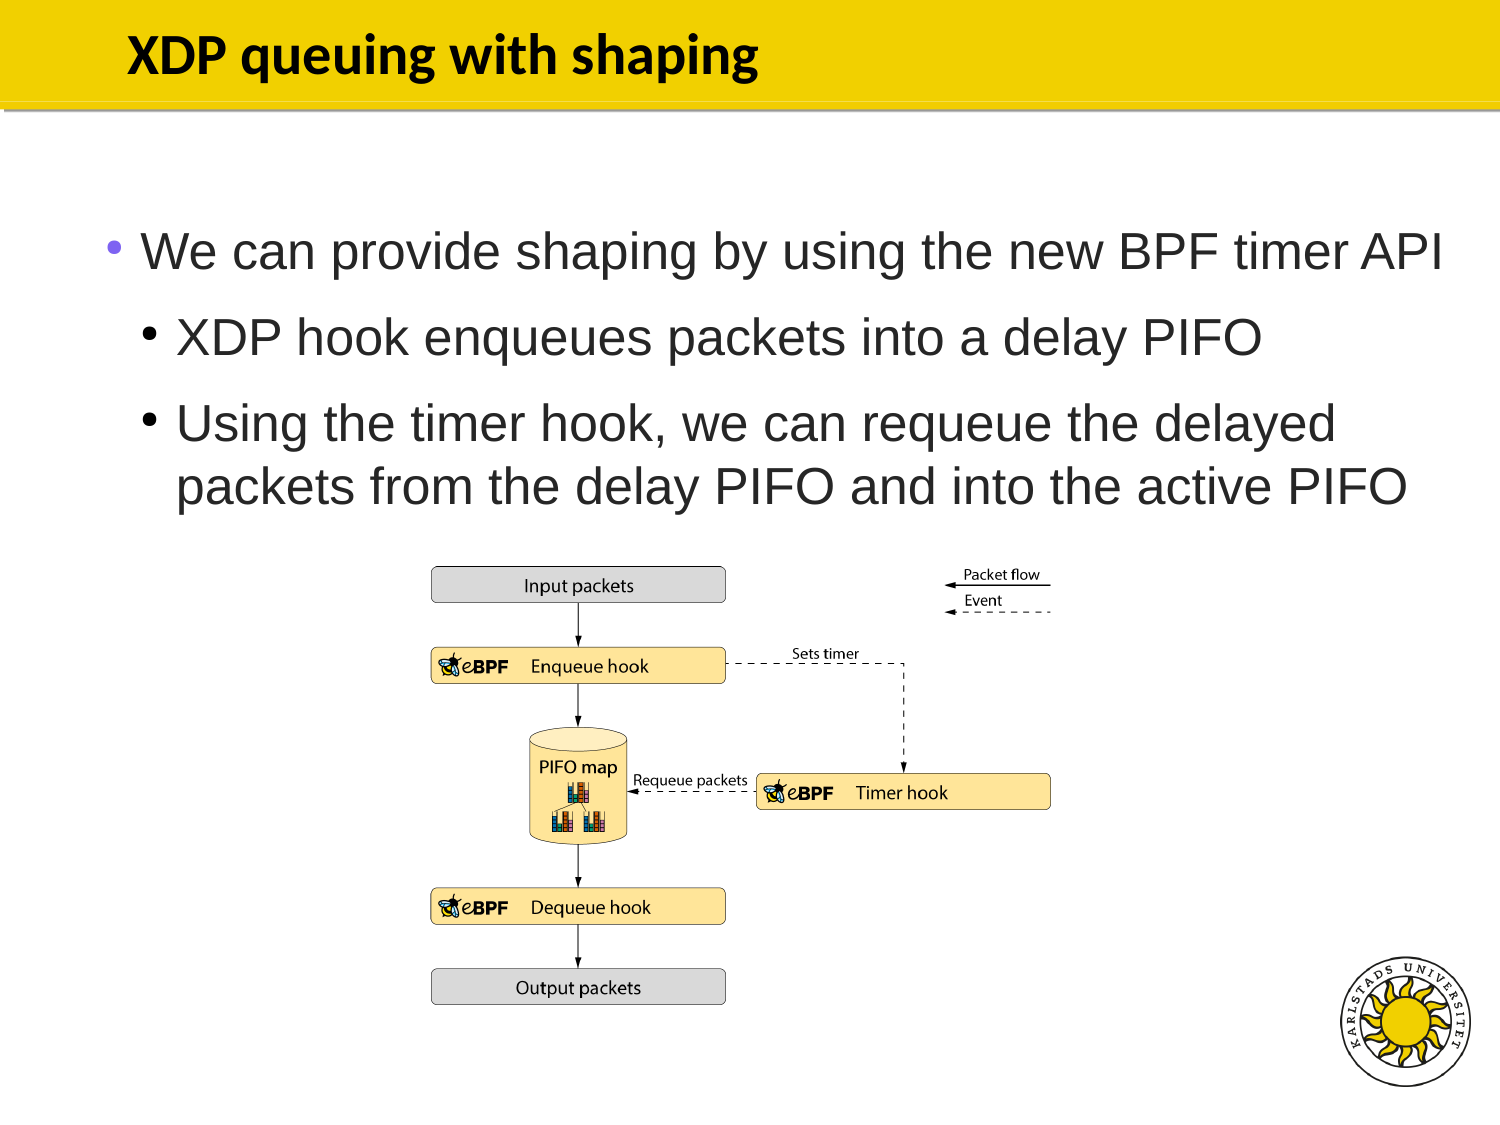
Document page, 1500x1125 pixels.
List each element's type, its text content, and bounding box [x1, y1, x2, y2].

picture [430, 566, 1051, 1006]
title XDP queuing with shaping [112, 0, 1388, 102]
list We can provide shaping by using the new BPF timer API XDP hook enqueues packets into a delay PIFO Using the timer hook, we can requeue the delayed packets from the delay PIFO and into the active PIFO [90, 137, 1471, 991]
picture [1340, 991, 1471, 1095]
